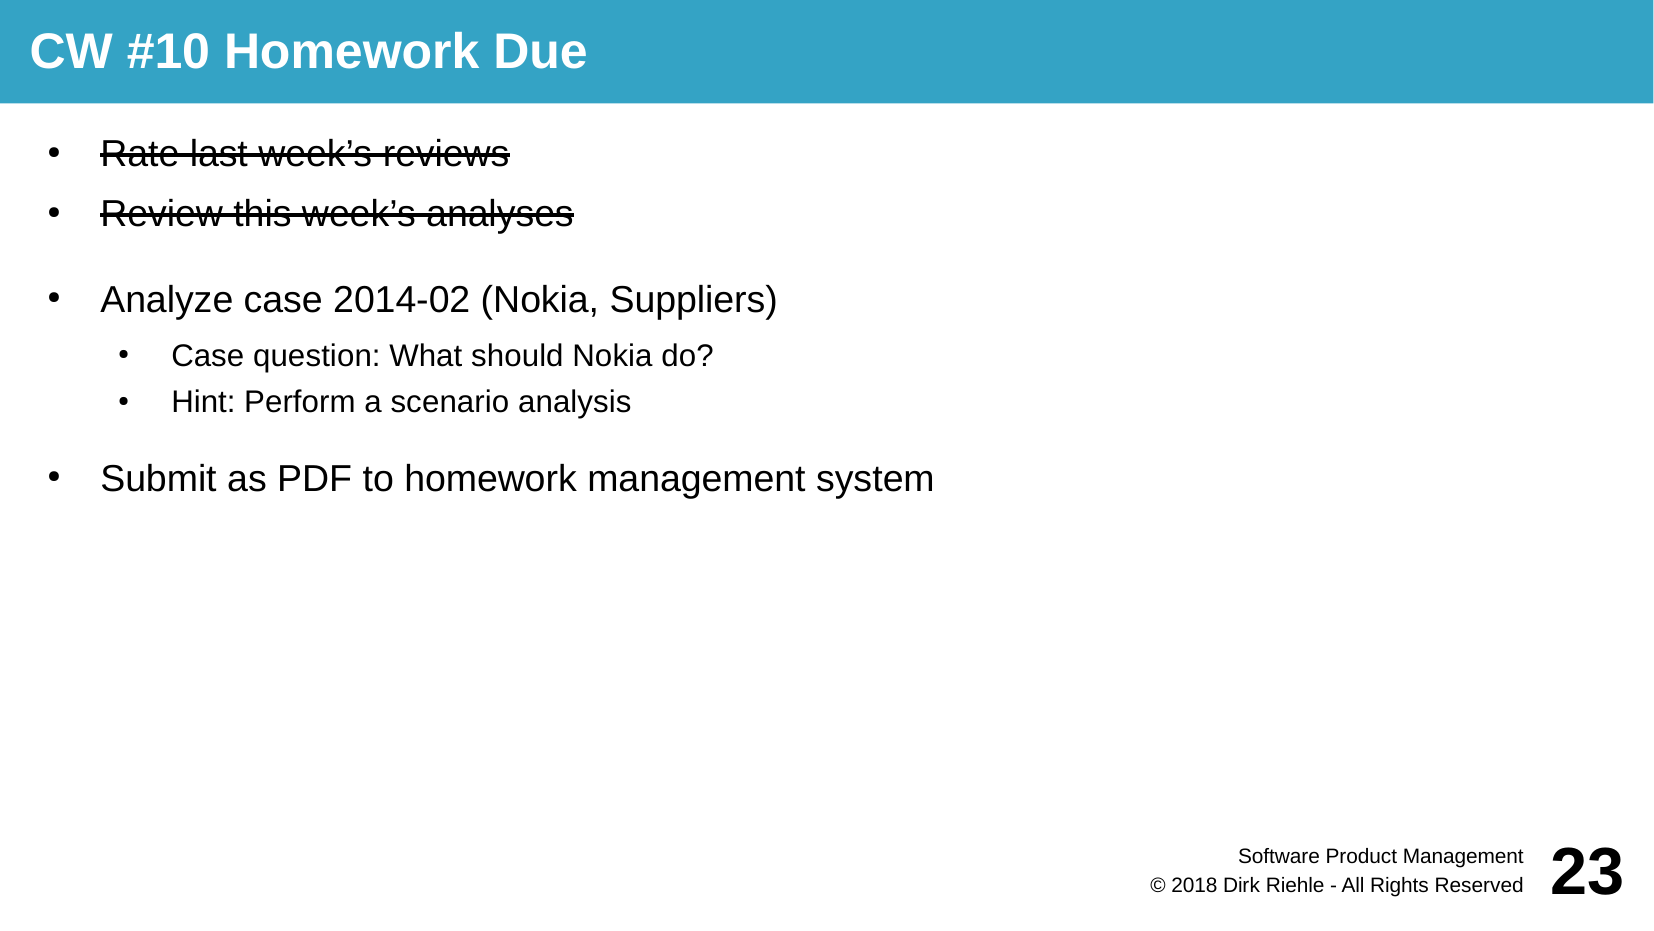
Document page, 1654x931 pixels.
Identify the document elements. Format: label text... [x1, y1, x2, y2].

list Rate last week’s reviews Review this week’s analyses Analyze case 2014-02 (Nokia, Suppliers) Case question: What should Nokia do? Hint: Perform a scenario analysis Submit as PDF to homework management system [29, 132, 1625, 798]
title CW #10 Homework Due [0, 0, 1654, 104]
